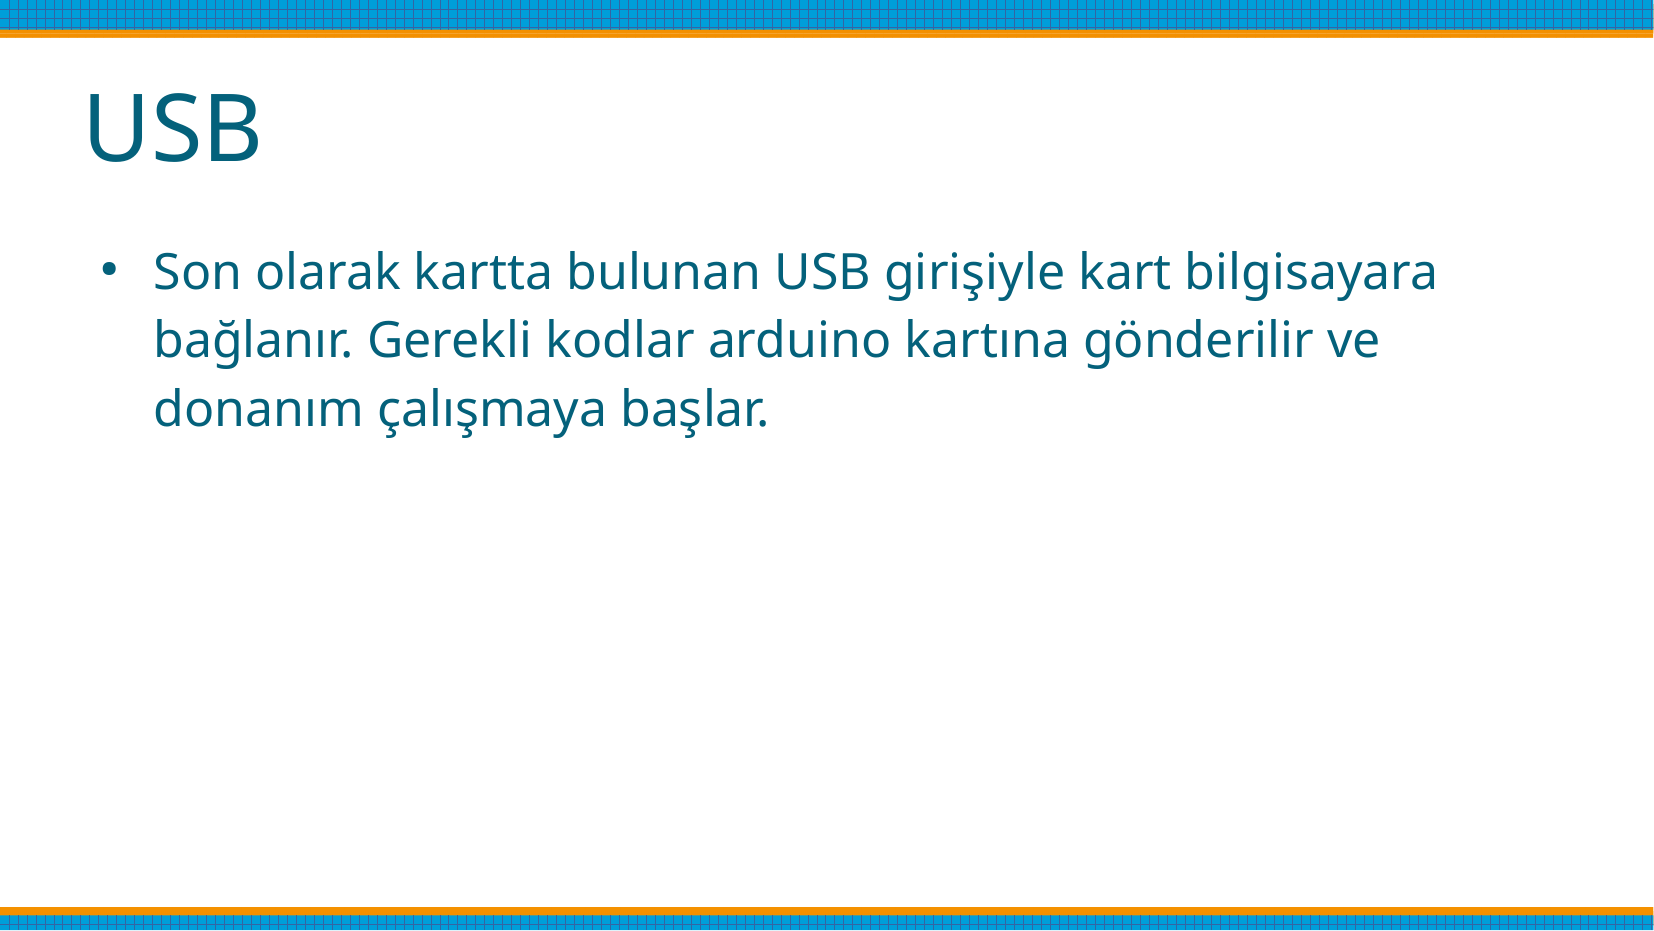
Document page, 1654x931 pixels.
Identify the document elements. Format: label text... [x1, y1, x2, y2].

title USB [82, 44, 1571, 207]
list Son olarak kartta bulunan USB girişiyle kart bilgisayara bağlanır. Gerekli kodlar arduino kartına gönderilir ve donanım çalışmaya başlar. [82, 236, 1571, 842]
